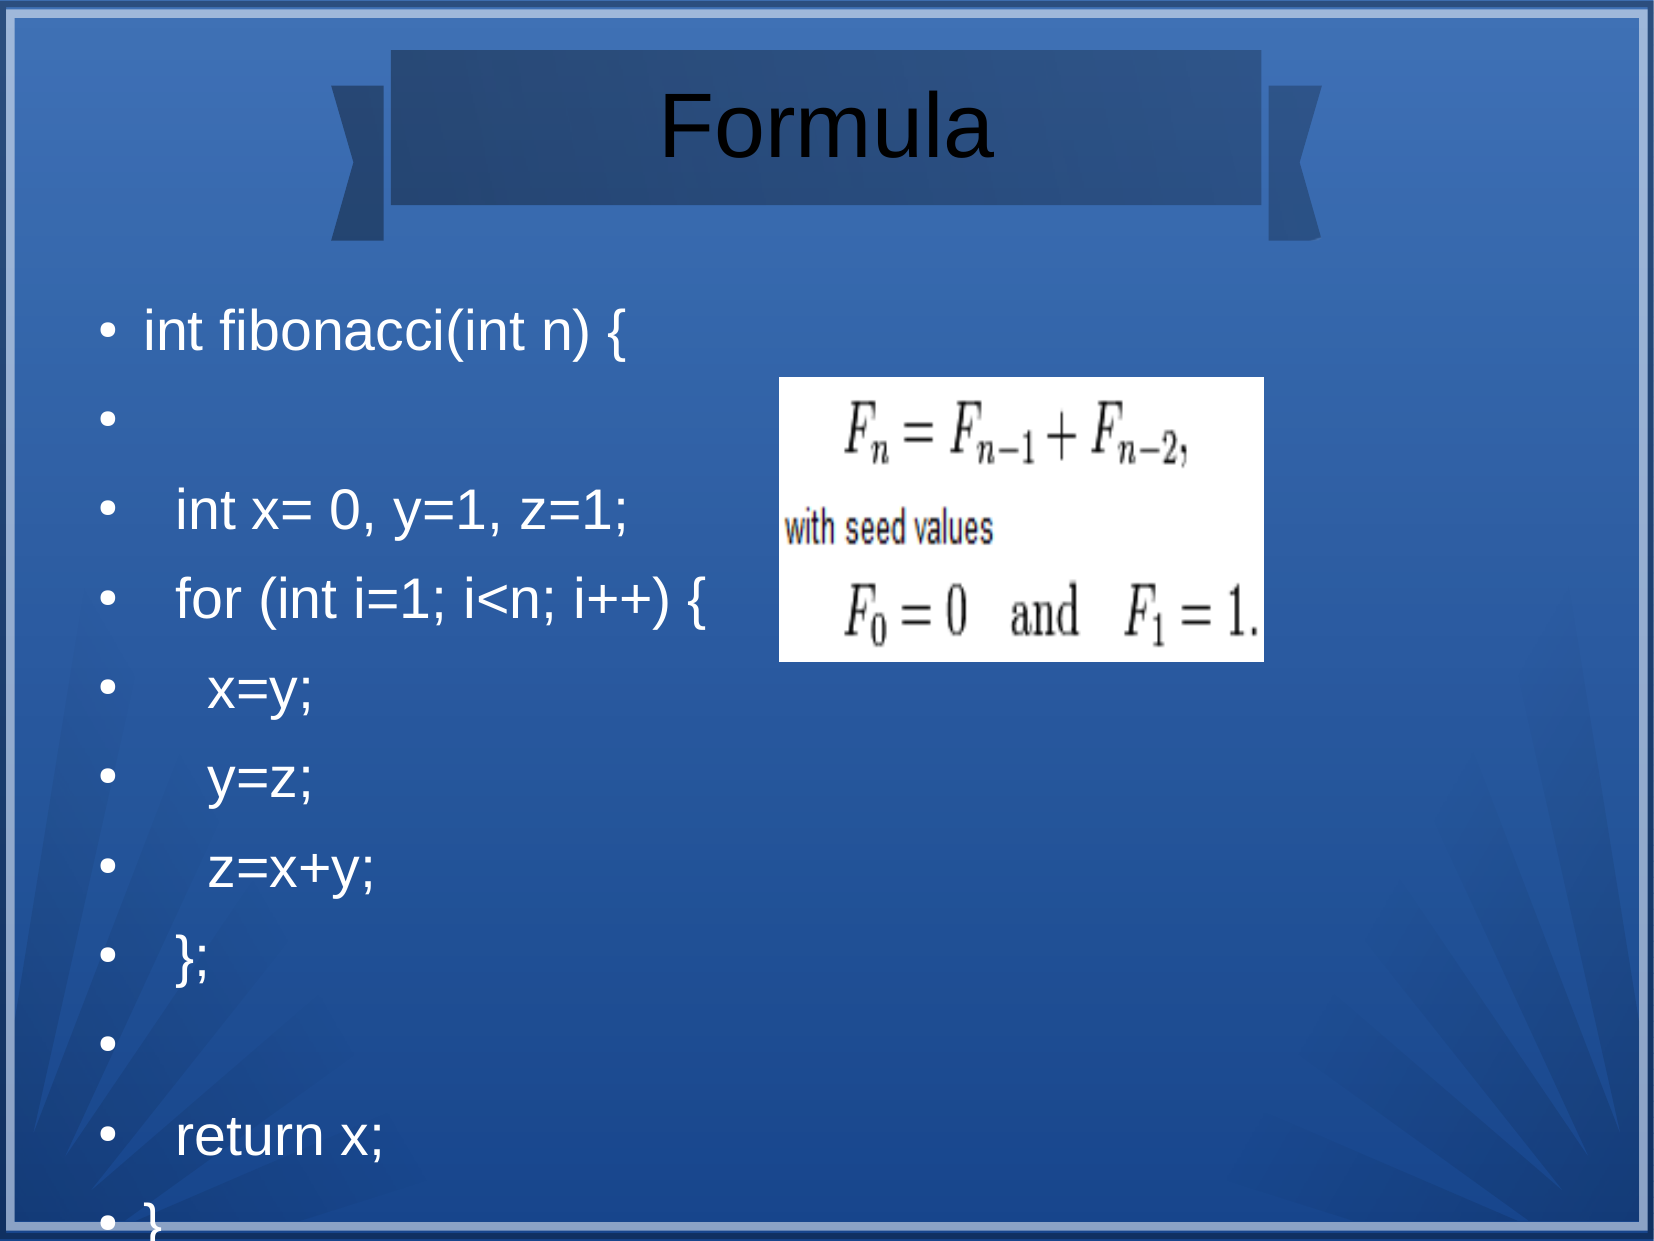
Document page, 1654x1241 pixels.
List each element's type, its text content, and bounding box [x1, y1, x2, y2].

picture [779, 377, 1264, 662]
list int fibonacci(int n) { int x= 0, y=1, z=1; for (int i=1; i<n; i++) { x=y; y=z; z=x+y; }; return x; } [82, 299, 1571, 1241]
title Formula [389, 47, 1264, 205]
